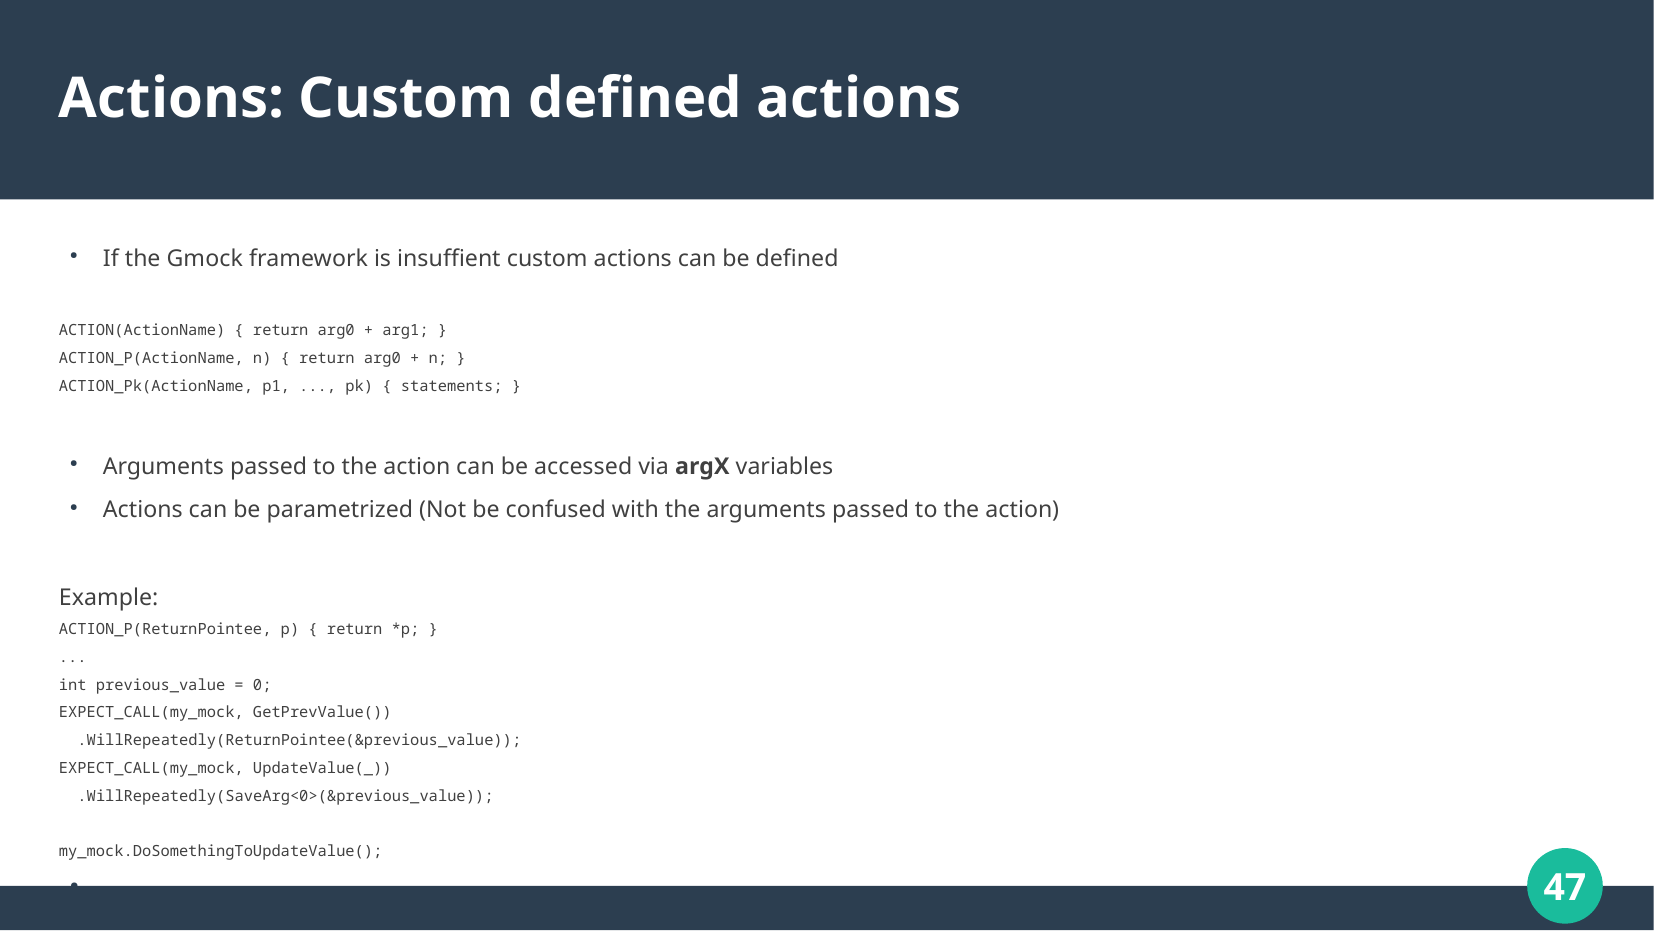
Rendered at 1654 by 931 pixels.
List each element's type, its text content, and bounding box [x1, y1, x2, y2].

title Actions: Custom defined actions [59, 37, 1595, 155]
list If the Gmock framework is insuffient custom actions can be defined ACTION(ActionName) { return arg0 + arg1; } ACTION_P(ActionName, n) { return arg0 + n; } ACTION_Pk(ActionName, p1, ..., pk) { statements; } Arguments passed to the action can be accessed via argX variables Actions can be parametrized (Not be confused with the arguments passed to the action) Example: ACTION_P(ReturnPointee, p) { return *p; } ... int previous_value = 0; EXPECT_CALL(my_mock, GetPrevValue()) .WillRepeatedly(ReturnPointee(&previous_value)); EXPECT_CALL(my_mock, UpdateValue(_)) .WillRepeatedly(SaveArg<0>(&previous_value)); my_mock.DoSomethingToUpdateValue(); [59, 243, 1595, 864]
